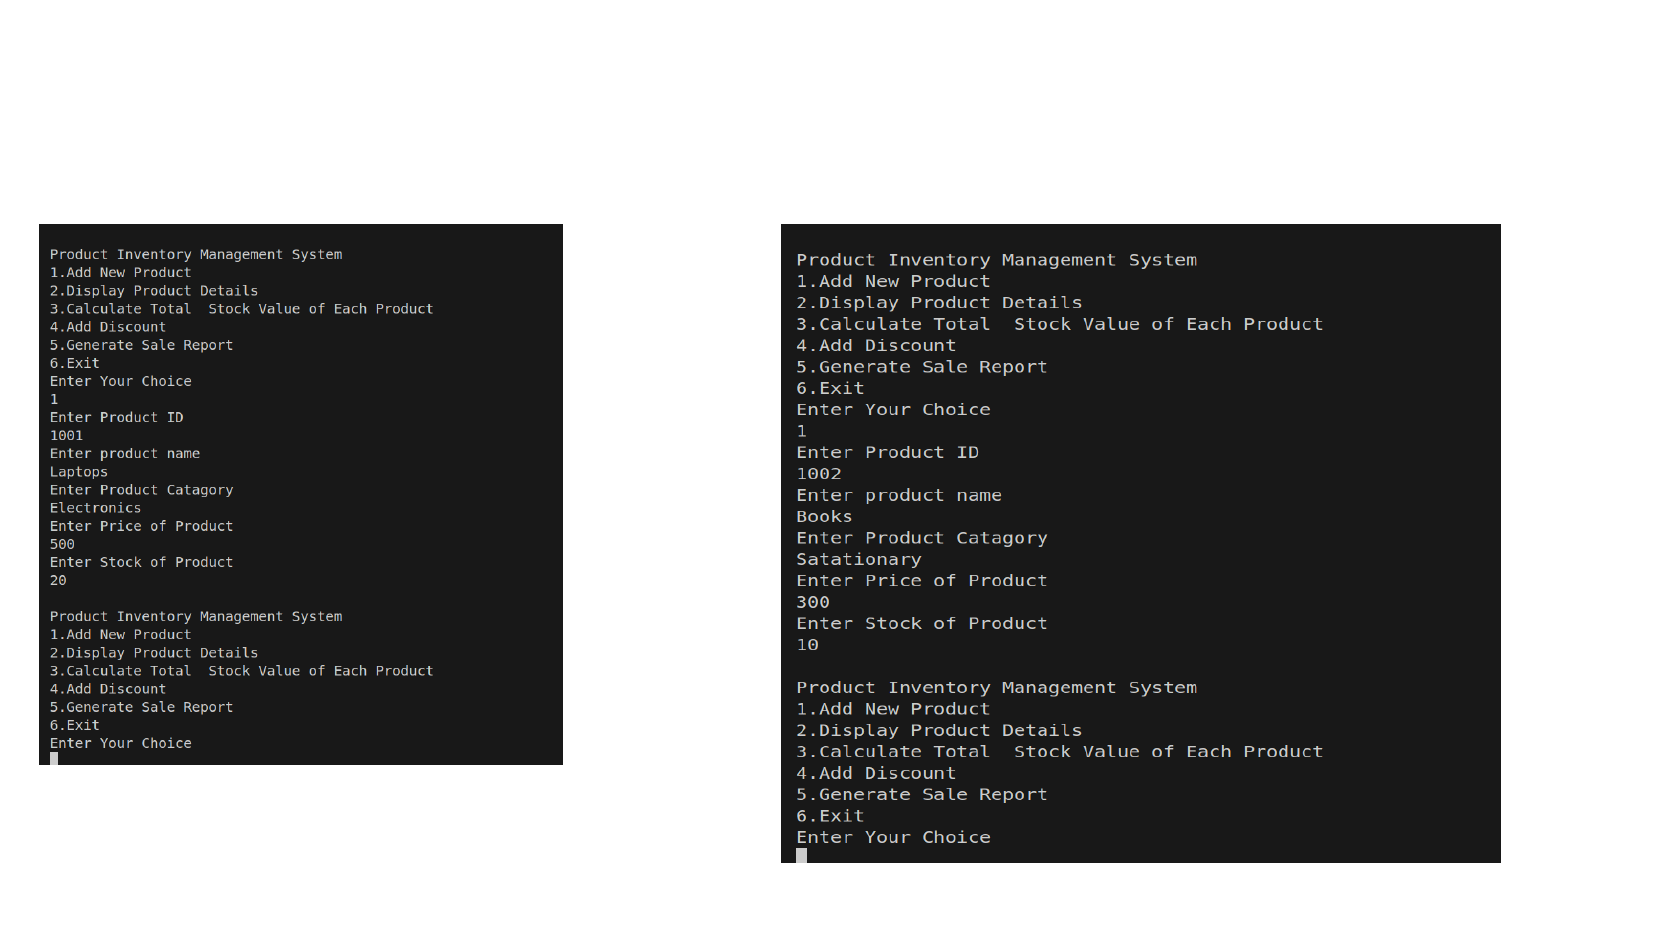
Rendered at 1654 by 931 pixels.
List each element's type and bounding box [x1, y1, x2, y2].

picture [781, 224, 1501, 863]
picture [39, 224, 563, 765]
